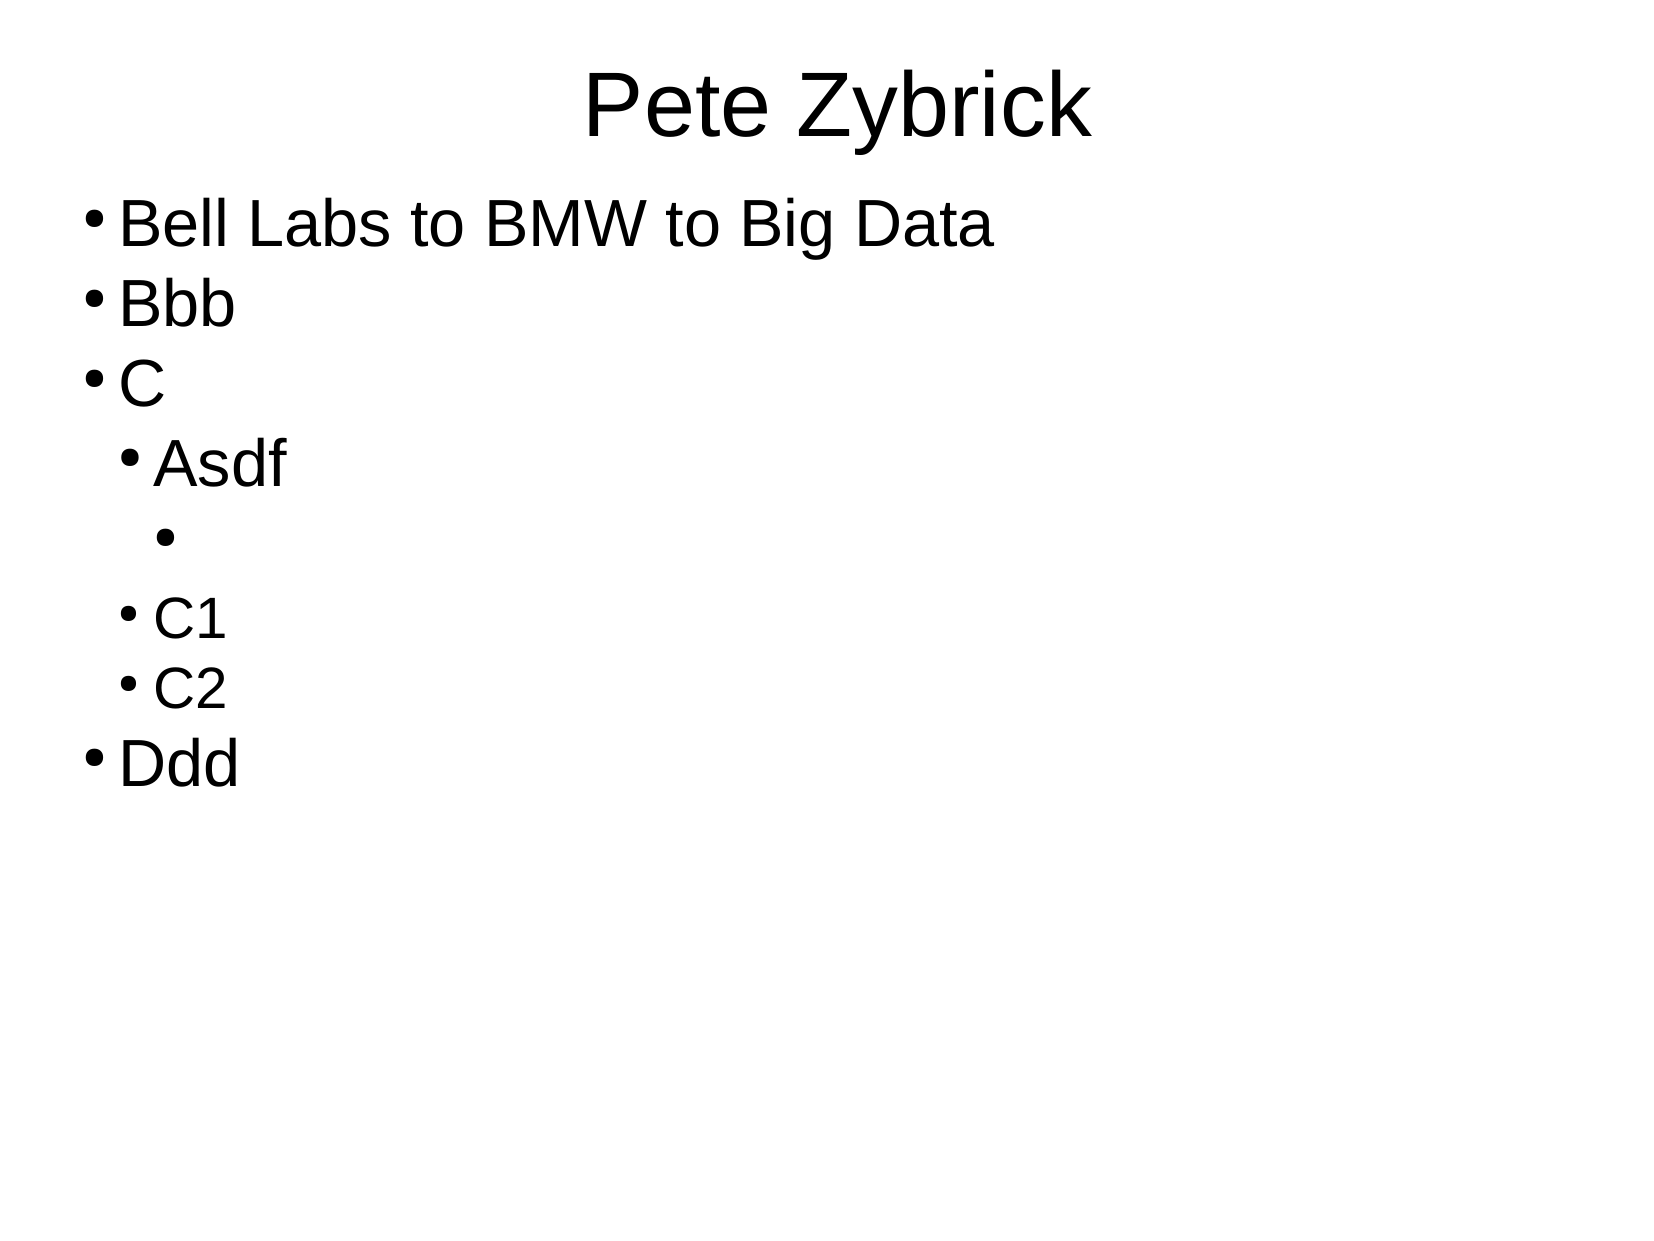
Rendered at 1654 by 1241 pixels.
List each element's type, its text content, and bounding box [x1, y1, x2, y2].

text_box Pete Zybrick [105, 48, 1571, 152]
text_box Bell Labs to BMW to Big Data Bbb C Asdf C1 C2 Ddd [82, 180, 1571, 1010]
